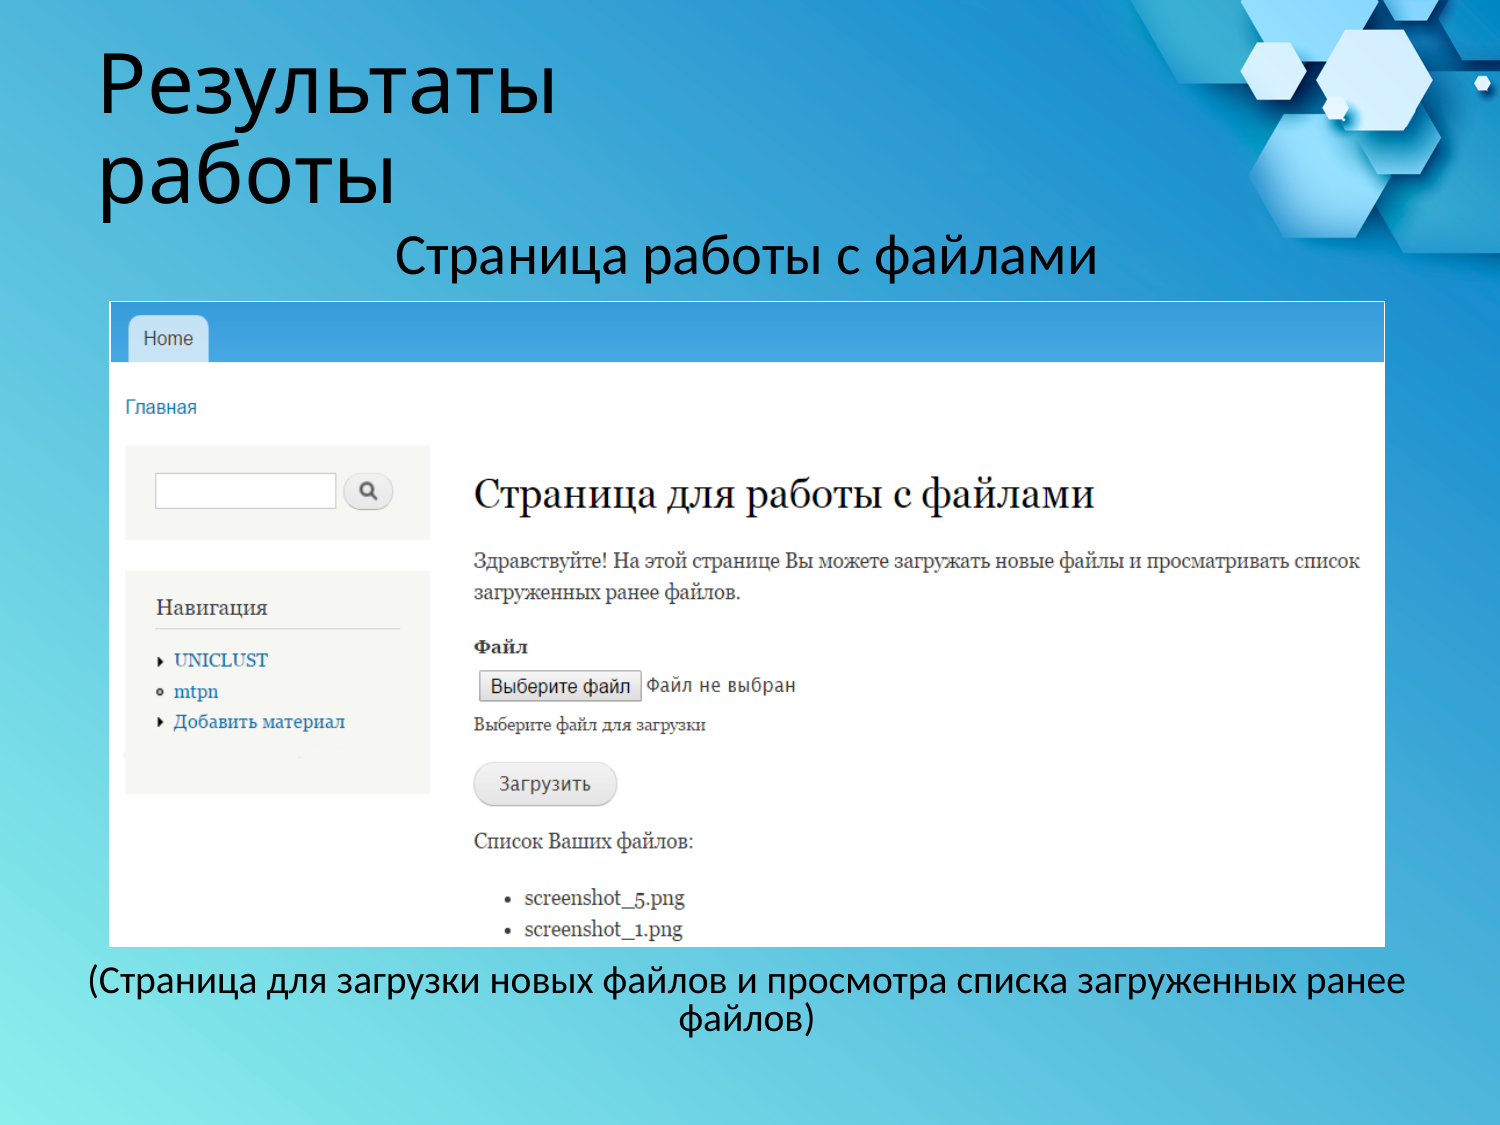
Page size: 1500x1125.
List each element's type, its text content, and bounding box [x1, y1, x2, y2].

list Страница работы с файлами [101, 216, 1393, 316]
picture [110, 302, 1384, 946]
text_box (Страница для загрузки новых файлов и просмотра списка загруженных ранее файлов) [67, 955, 1427, 1056]
title Результаты работы [81, 34, 806, 230]
